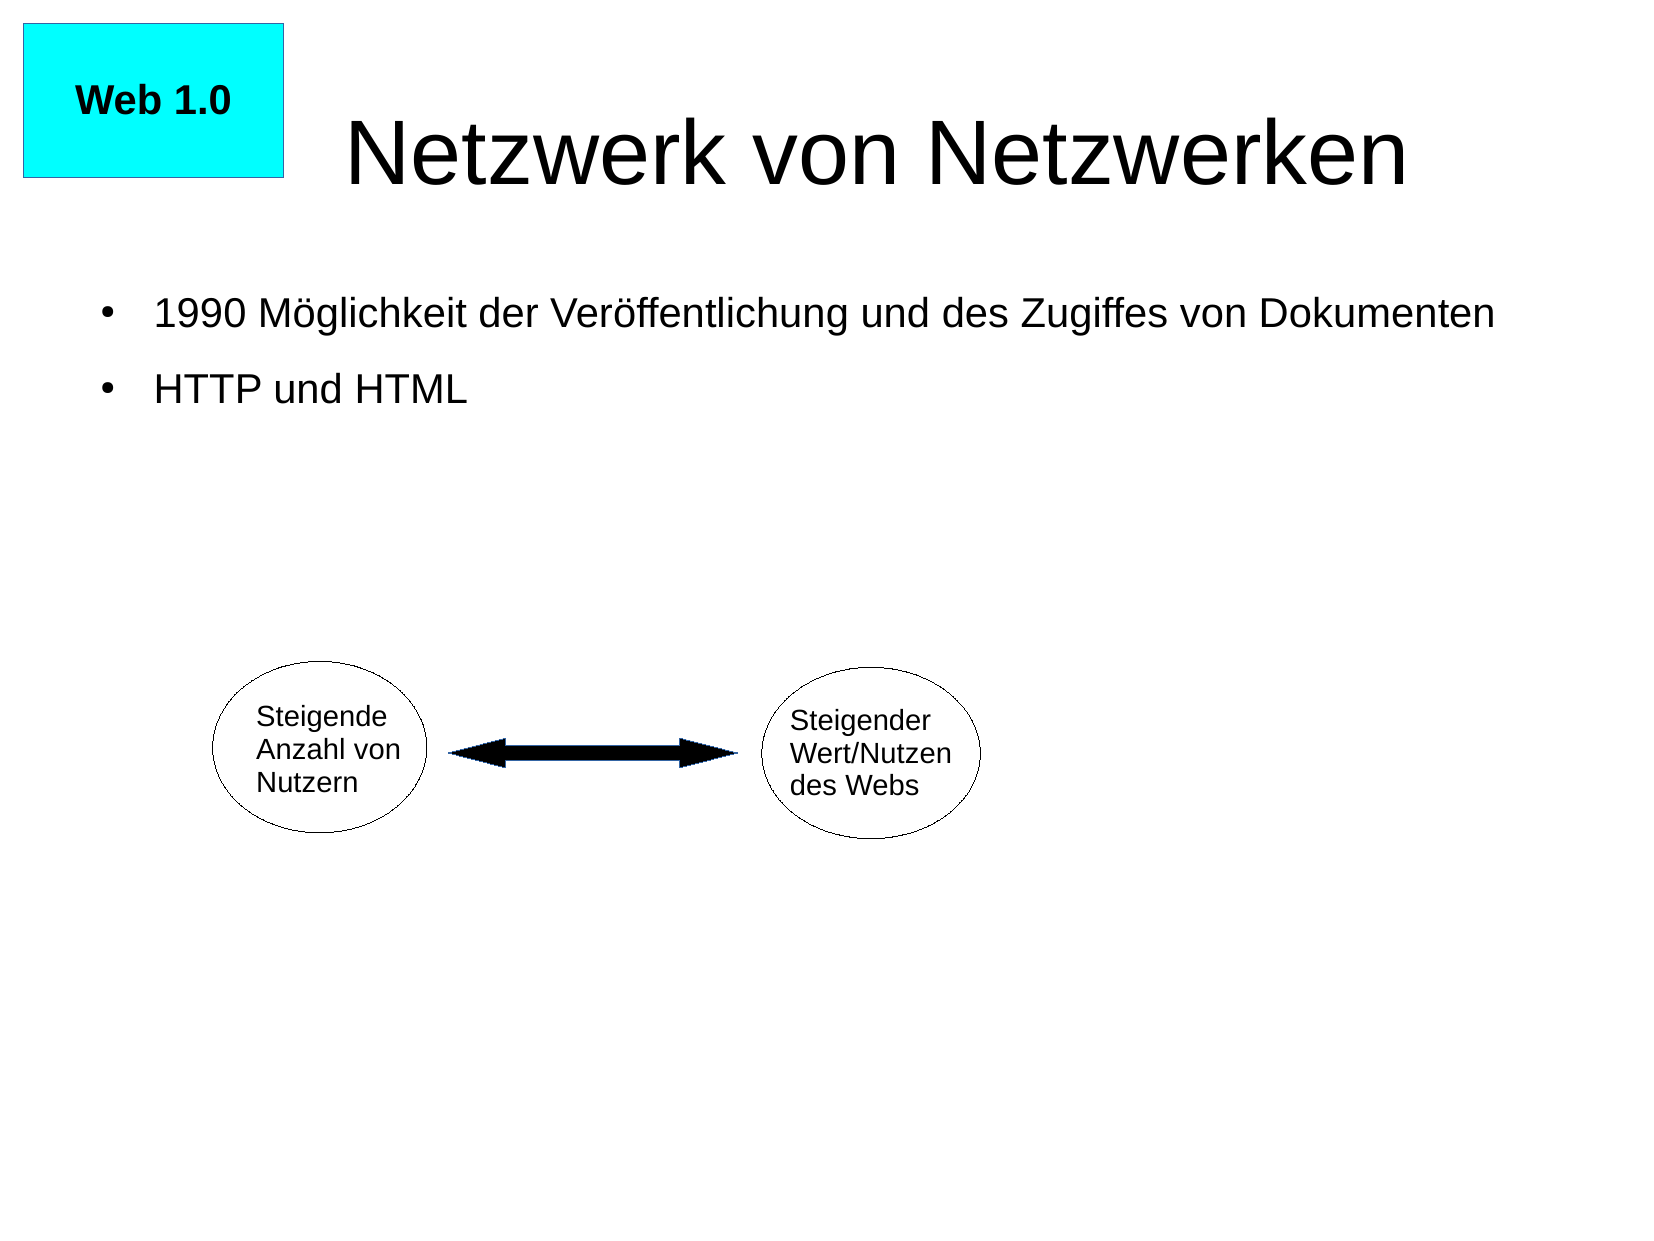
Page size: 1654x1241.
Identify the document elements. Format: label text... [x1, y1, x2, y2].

text_box [448, 738, 738, 768]
title Netzwerk von Netzwerken [82, 49, 1571, 257]
text_box [212, 661, 402, 833]
text_box Steigender Wert/Nutzen des Webs [761, 667, 981, 839]
text_box Steigende Anzahl von Nutzern [241, 692, 425, 806]
text_box Web 1.0 [23, 23, 284, 178]
list 1990 Möglichkeit der Veröffentlichung und des Zugiffes von Dokumenten HTTP und HTML [82, 290, 1571, 1010]
